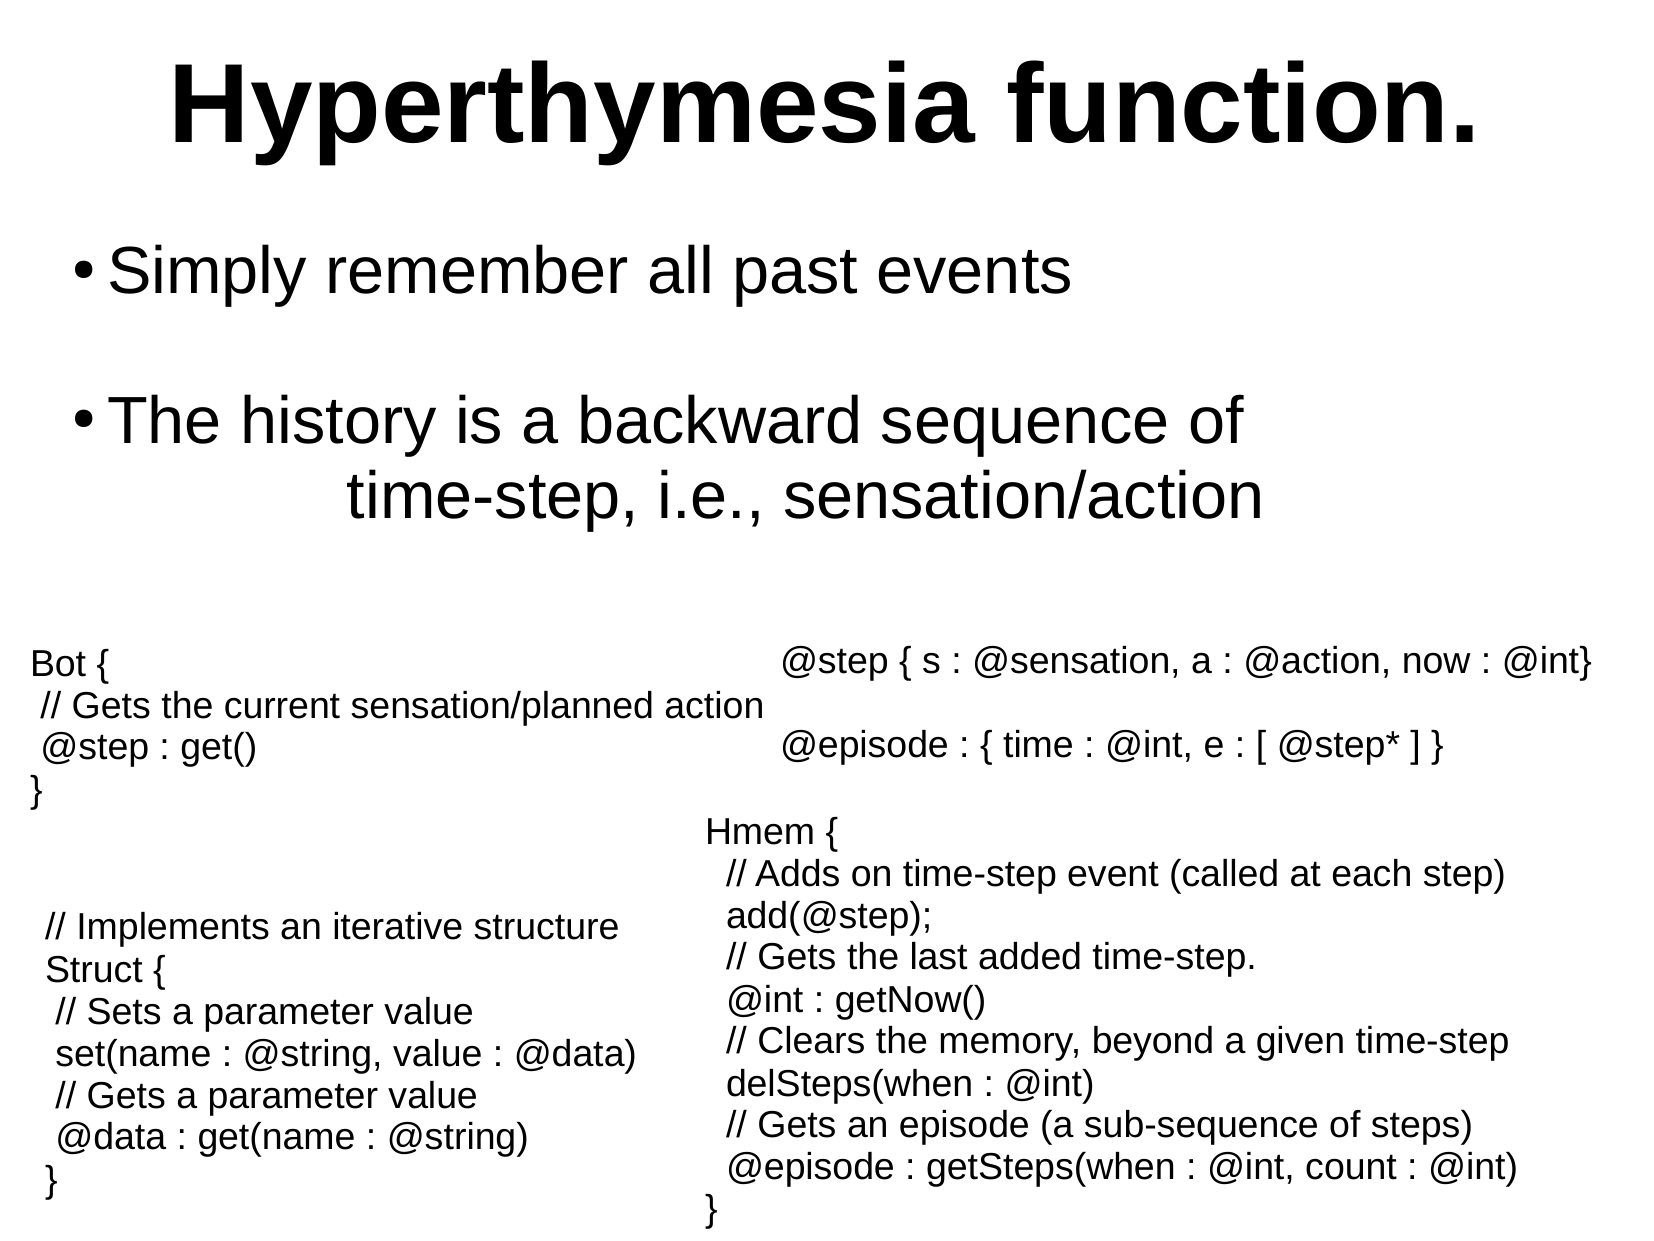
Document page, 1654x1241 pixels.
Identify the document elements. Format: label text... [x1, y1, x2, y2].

text_box Simply remember all past events The history is a backward sequence of time-step, i.e., sensation/action [71, 233, 1561, 608]
title Hyperthymesia function. [135, 30, 1516, 178]
text_box Hmem { // Adds on time-step event (called at each step) add(@step); // Gets the last added time-step. @int : getNow() // Clears the memory, beyond a given time-step delSteps(when : @int) // Gets an episode (a sub-sequence of steps) @episode : getSteps(when : @int, count : @int) } [705, 810, 1621, 1230]
text_box // Implements an iterative structure Struct { // Sets a parameter value set(name : @string, value : @data) // Gets a parameter value @data : get(name : @string) } [45, 906, 691, 1201]
subtitle @step { s : @sensation, a : @action, now : @int} @episode : { time : @int, e : [ @step* ] } [780, 638, 1651, 766]
text_box Bot { // Gets the current sensation/planned action @step : get() } [30, 641, 886, 811]
